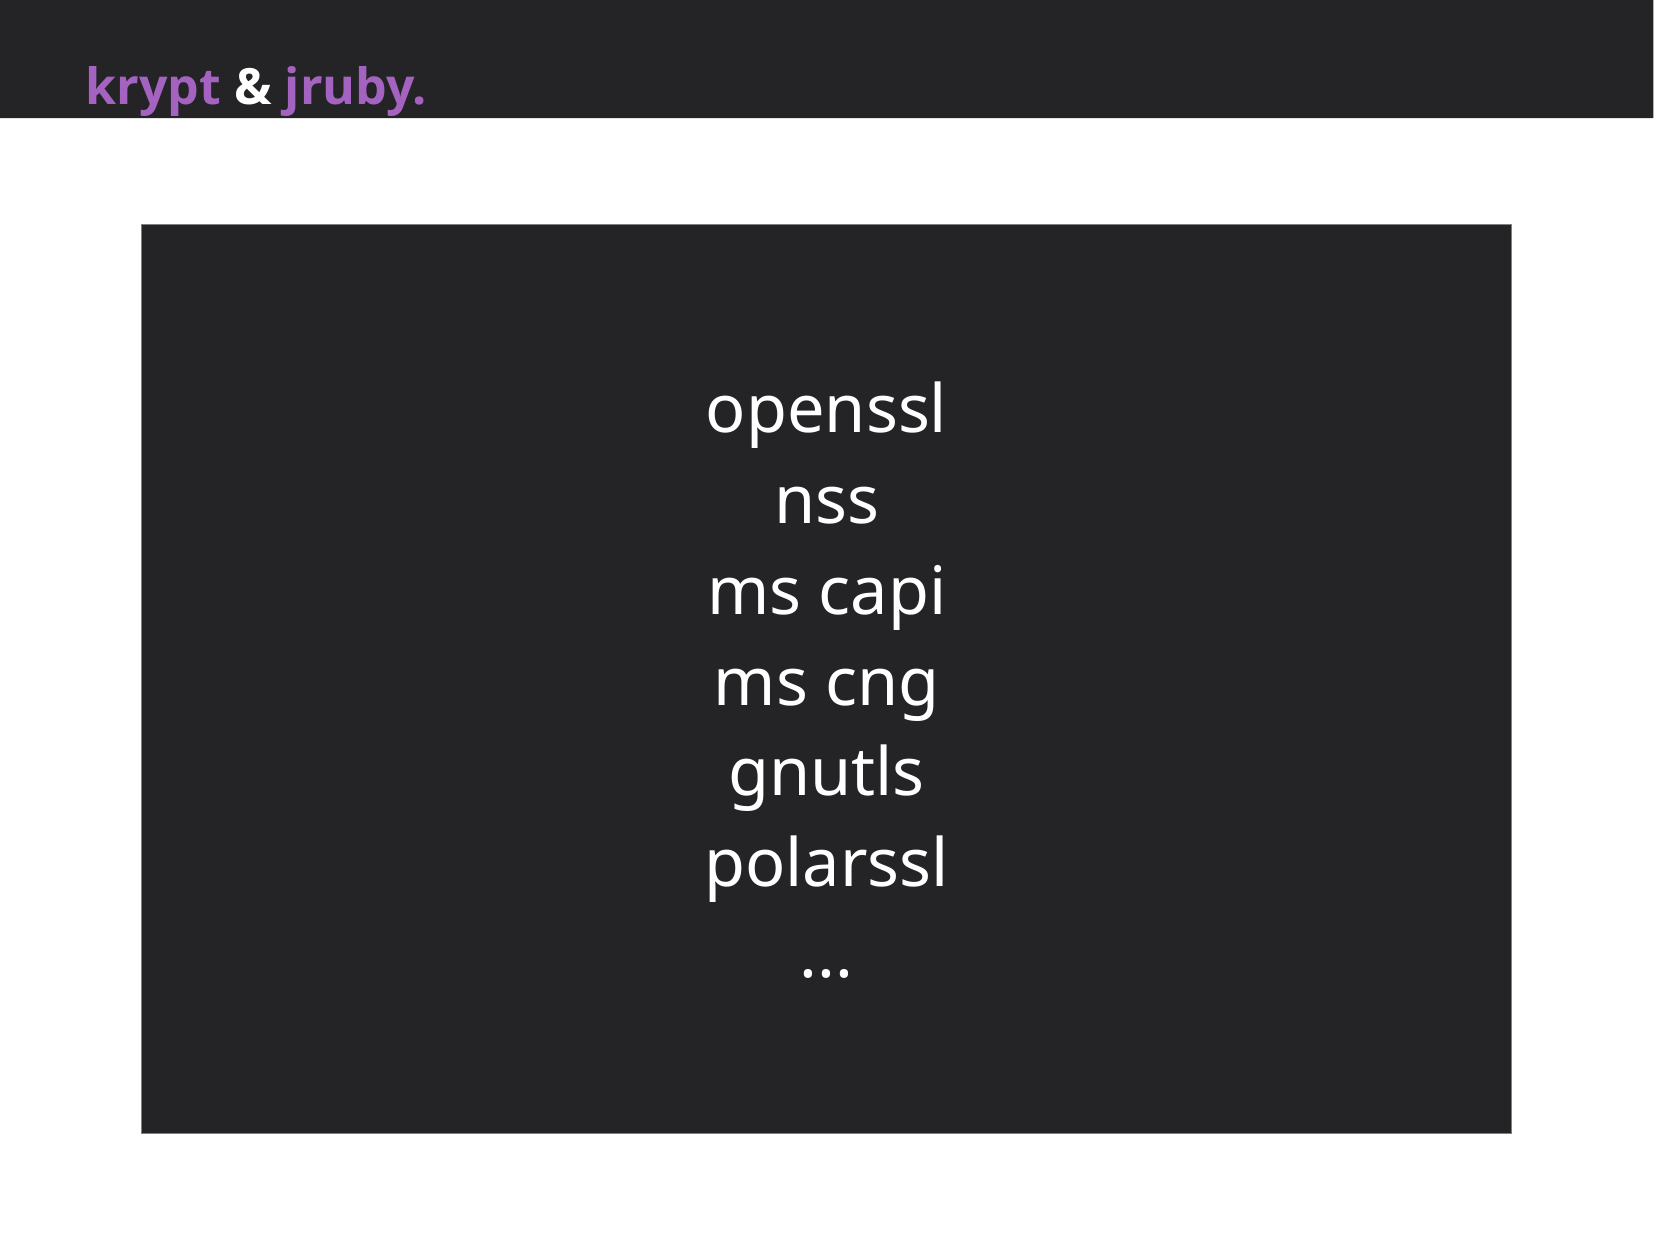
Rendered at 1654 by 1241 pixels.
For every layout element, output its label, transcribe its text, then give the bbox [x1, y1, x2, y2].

text_box [165, 531, 1441, 1087]
text_box krypt & jruby. [70, 43, 1359, 119]
text_box openssl nss ms capi ms cng gnutls polarssl ... [141, 224, 1512, 1134]
text_box [0, 0, 1654, 119]
